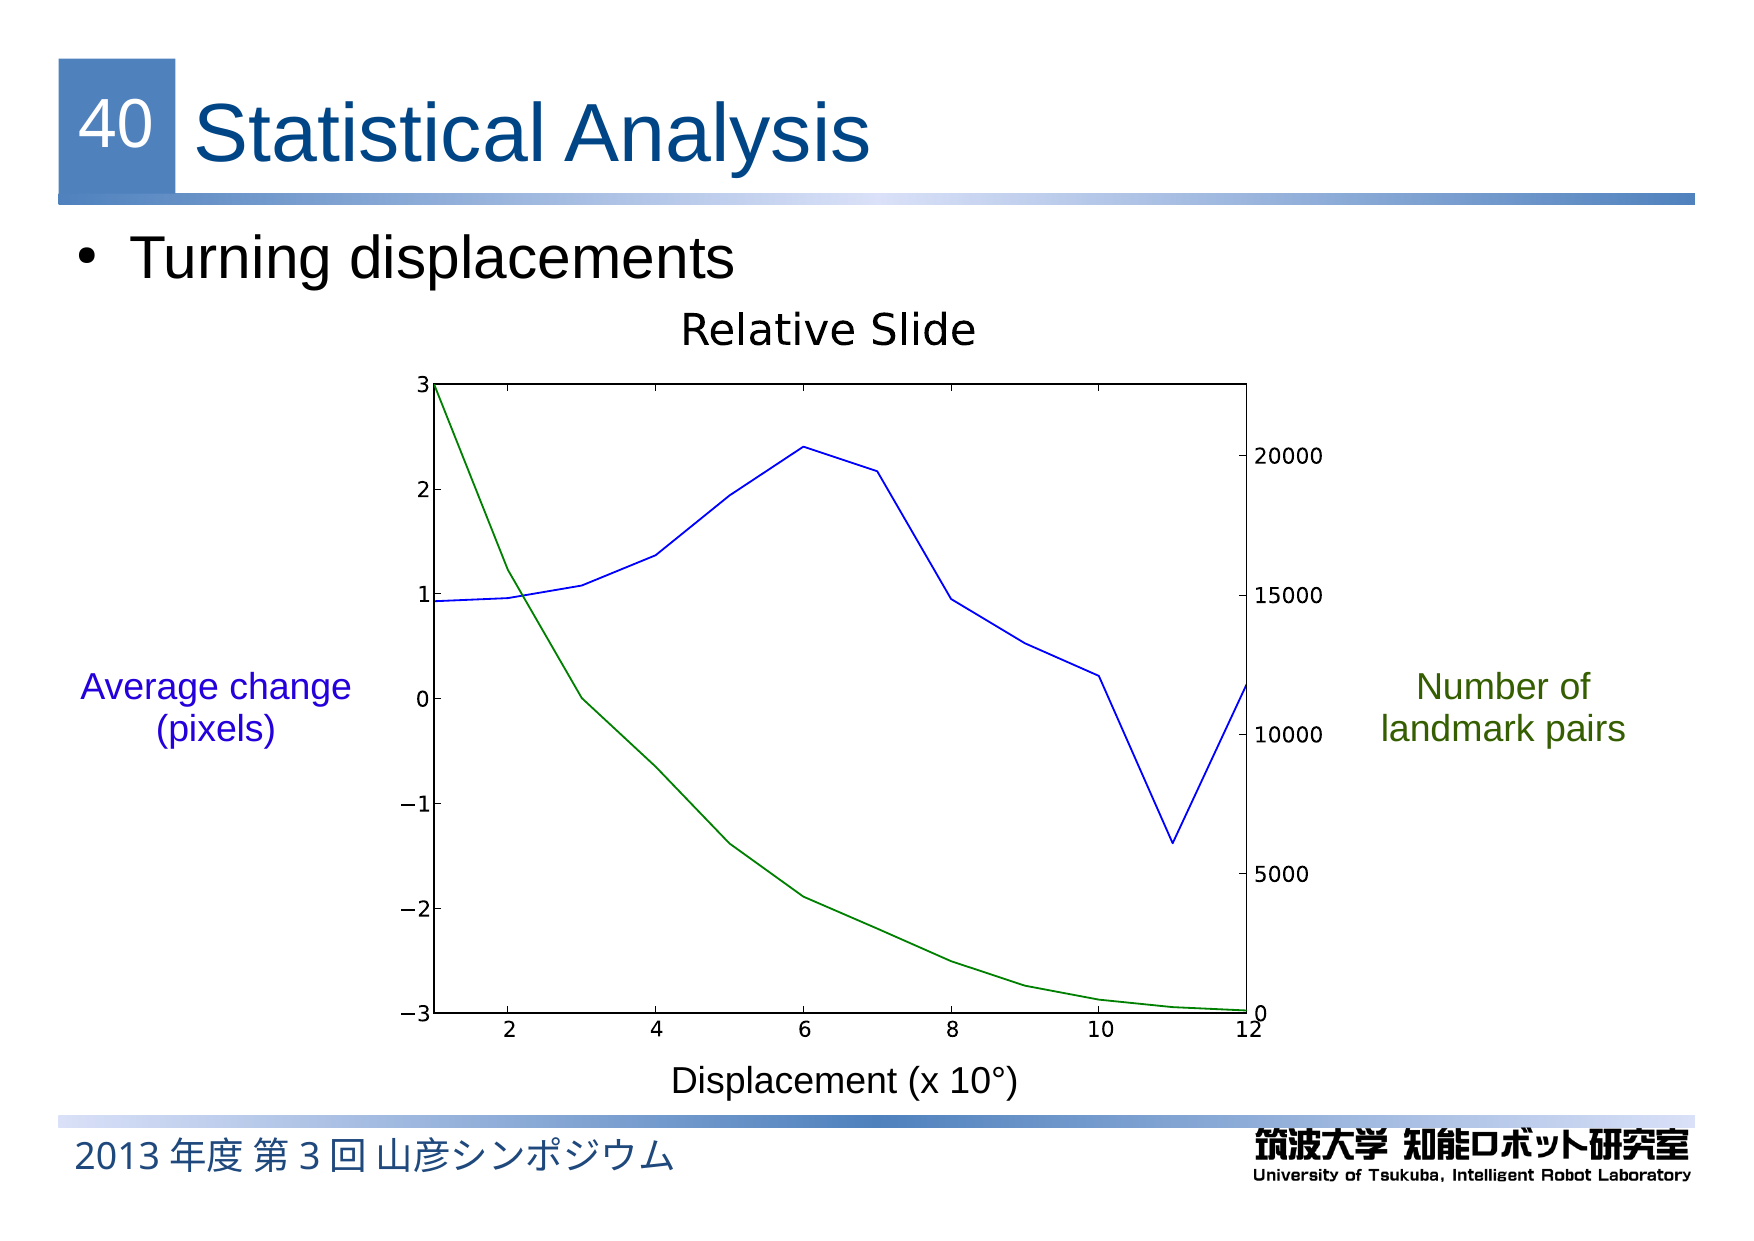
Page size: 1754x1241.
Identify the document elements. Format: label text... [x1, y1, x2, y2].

picture [385, 298, 1332, 1049]
title Statistical Analysis [193, 61, 1651, 205]
text_box Displacement (x 10°) [538, 1051, 1151, 1109]
text_box Number of landmark pairs [1345, 658, 1661, 758]
text_box Average change (pixels) [58, 658, 374, 758]
picture [1252, 1127, 1691, 1182]
list Turning displacements [58, 223, 1696, 876]
